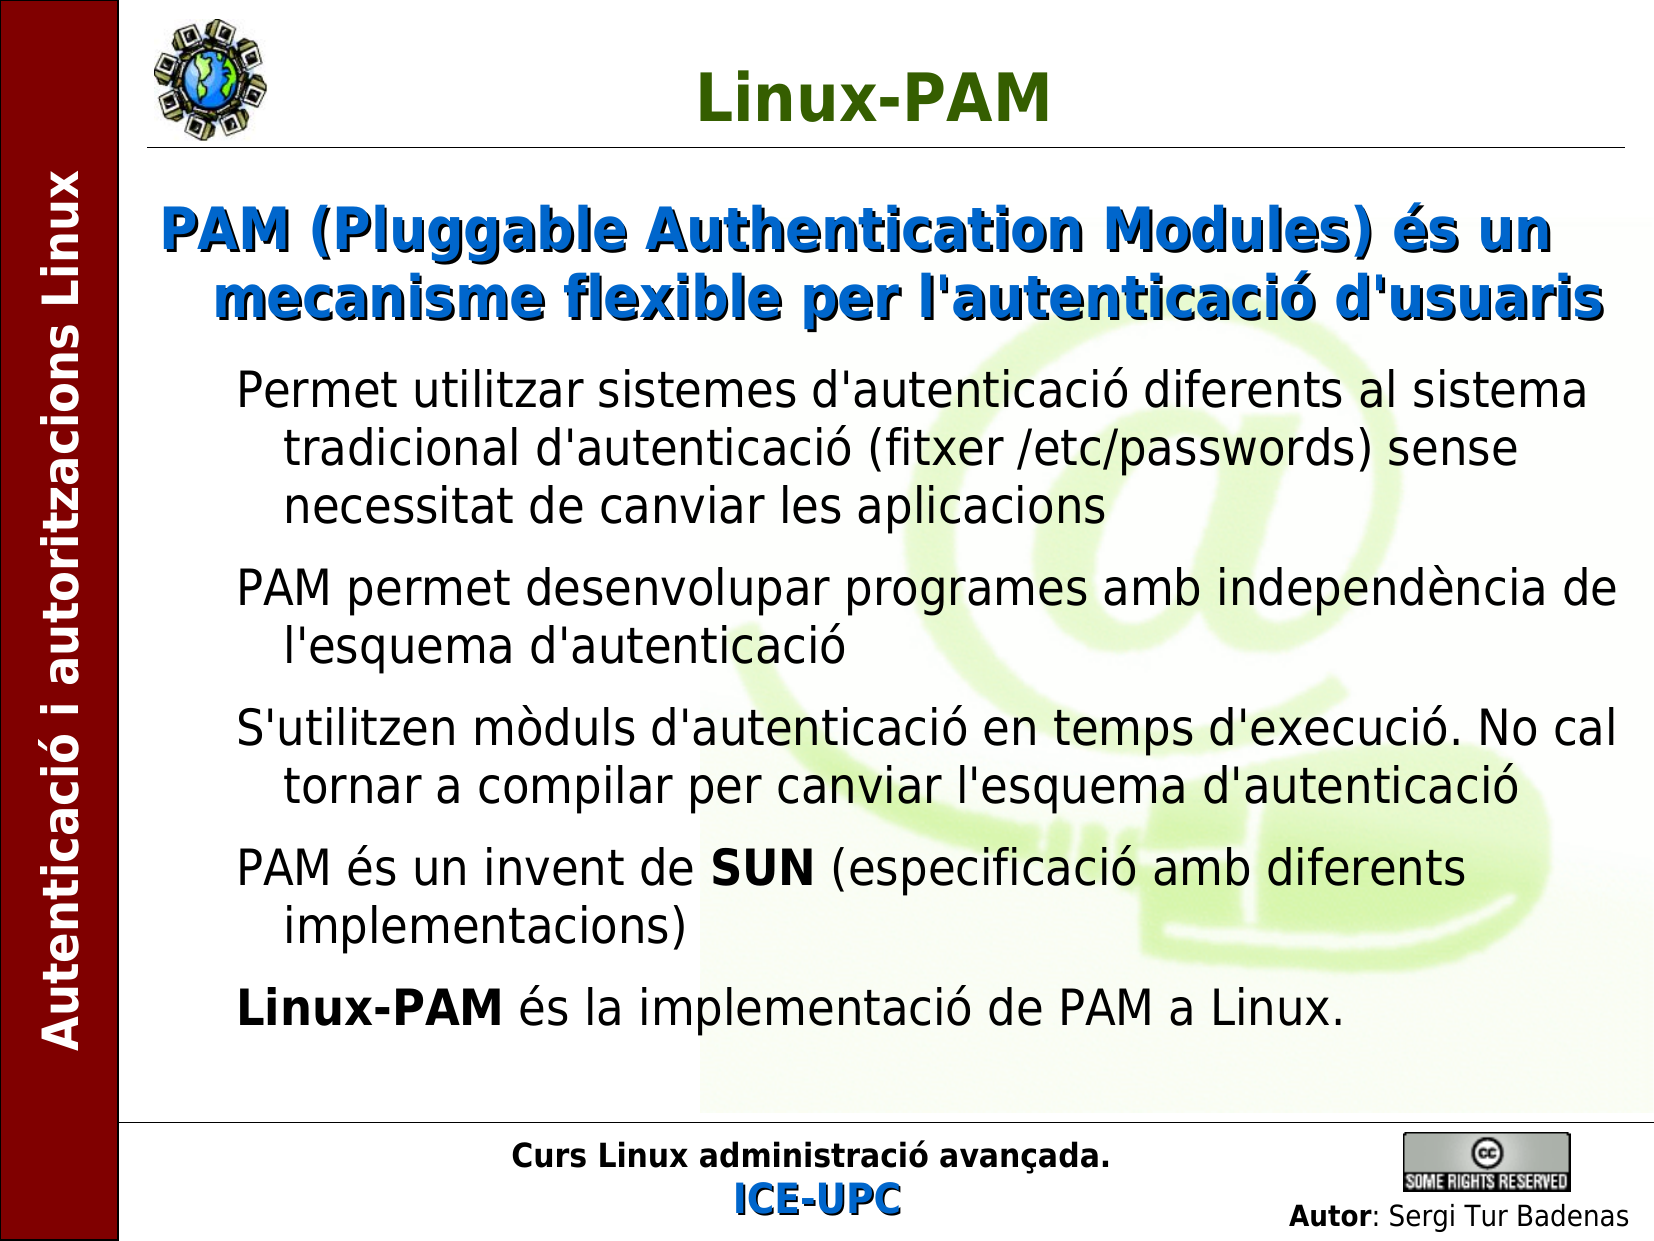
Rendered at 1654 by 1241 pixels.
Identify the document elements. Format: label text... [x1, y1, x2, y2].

title Linux-PAM [129, 49, 1619, 148]
picture [154, 19, 268, 49]
picture [700, 217, 1654, 1113]
list PAM (Pluggable Authentication Modules) és un mecanisme flexible per l'autenticació d'usuaris Permet utilitzar sistemes d'autenticació diferents al sistema tradicional d'autenticació (fitxer /etc/passwords) sense necessitat de canviar les aplicacions PAM permet desenvolupar programes amb independència de l'esquema d'autenticació S'utilitzen mòduls d'autenticació en temps d'execució. No cal tornar a compilar per canviar l'esquema d'autenticació PAM és un invent de SUN (especificació amb diferents implementacions) Linux-PAM és la implementació de PAM a Linux. [141, 195, 1630, 1038]
picture [1403, 1132, 1571, 1192]
